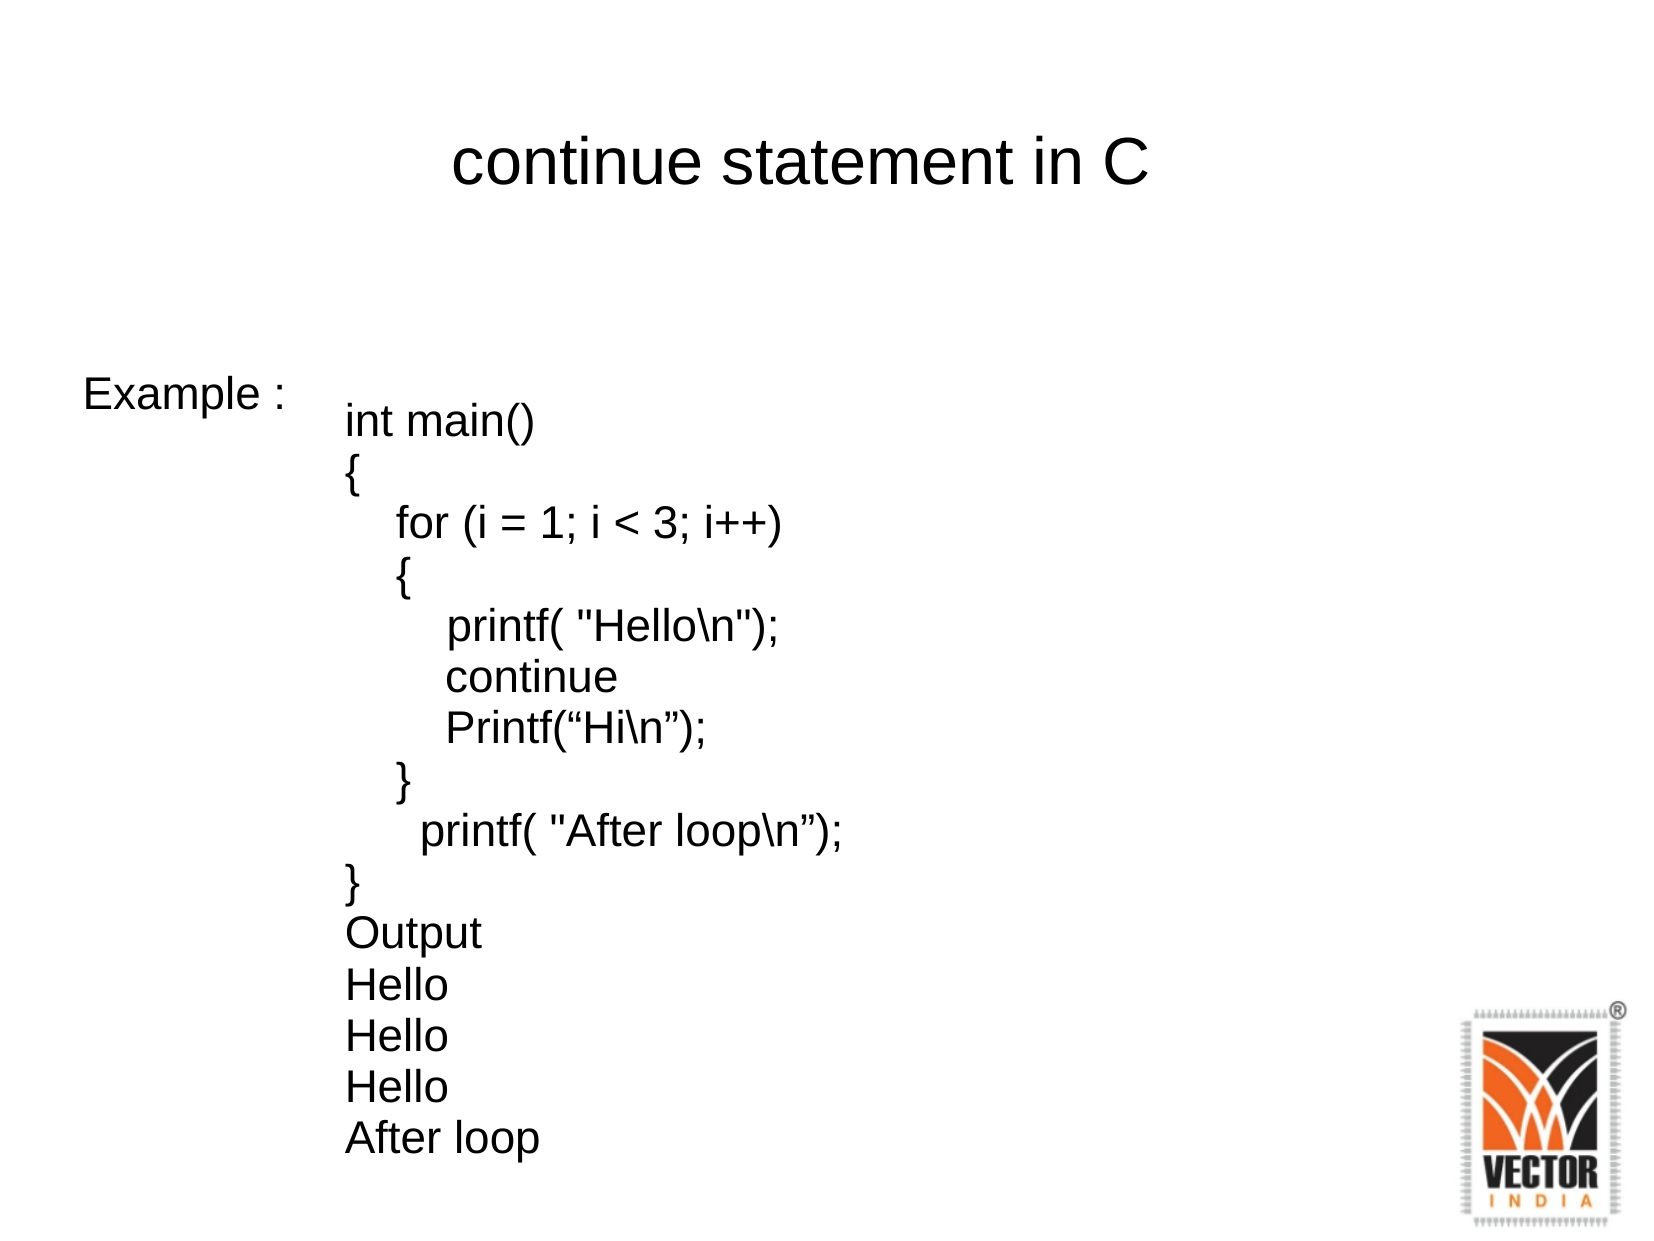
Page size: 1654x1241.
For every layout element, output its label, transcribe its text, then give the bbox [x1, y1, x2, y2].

text_box int main() { for (i = 1; i < 3; i++) { printf( "Hello\n"); continue Printf(“Hi\n”); } printf( "After loop\n”); } Output Hello Hello Hello After loop [330, 285, 1458, 1172]
subtitle Example : [82, 45, 1571, 1241]
picture [1432, 996, 1654, 1237]
